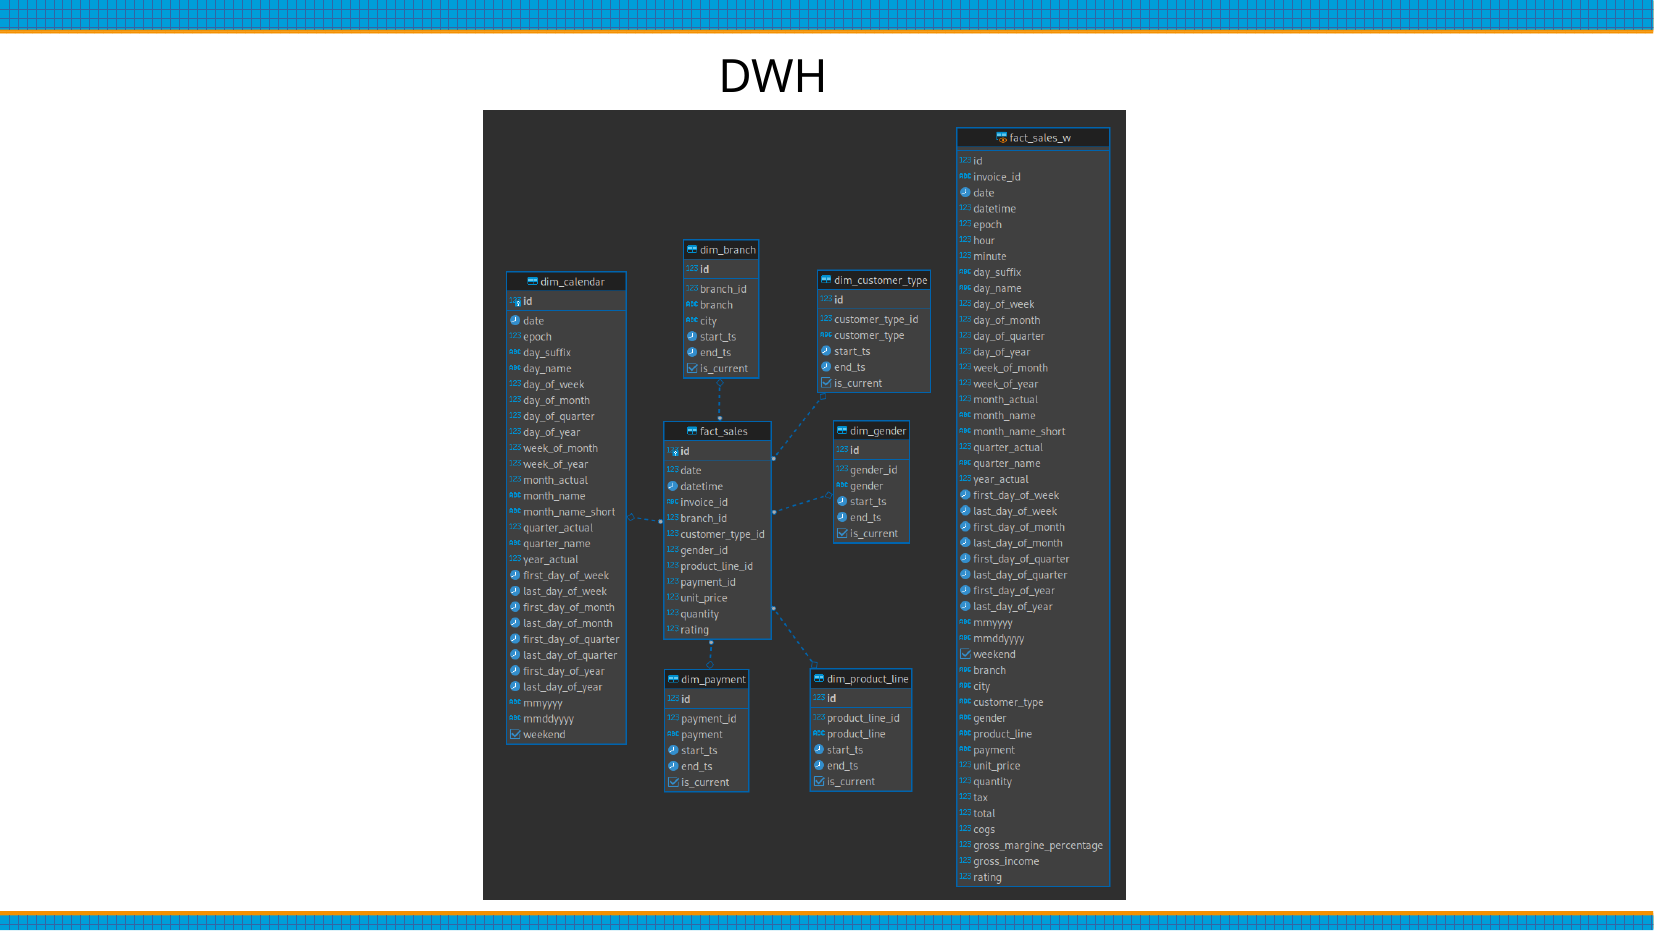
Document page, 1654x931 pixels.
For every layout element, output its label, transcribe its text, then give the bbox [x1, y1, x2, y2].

picture [483, 110, 1126, 901]
text_box DWH [712, 37, 976, 113]
